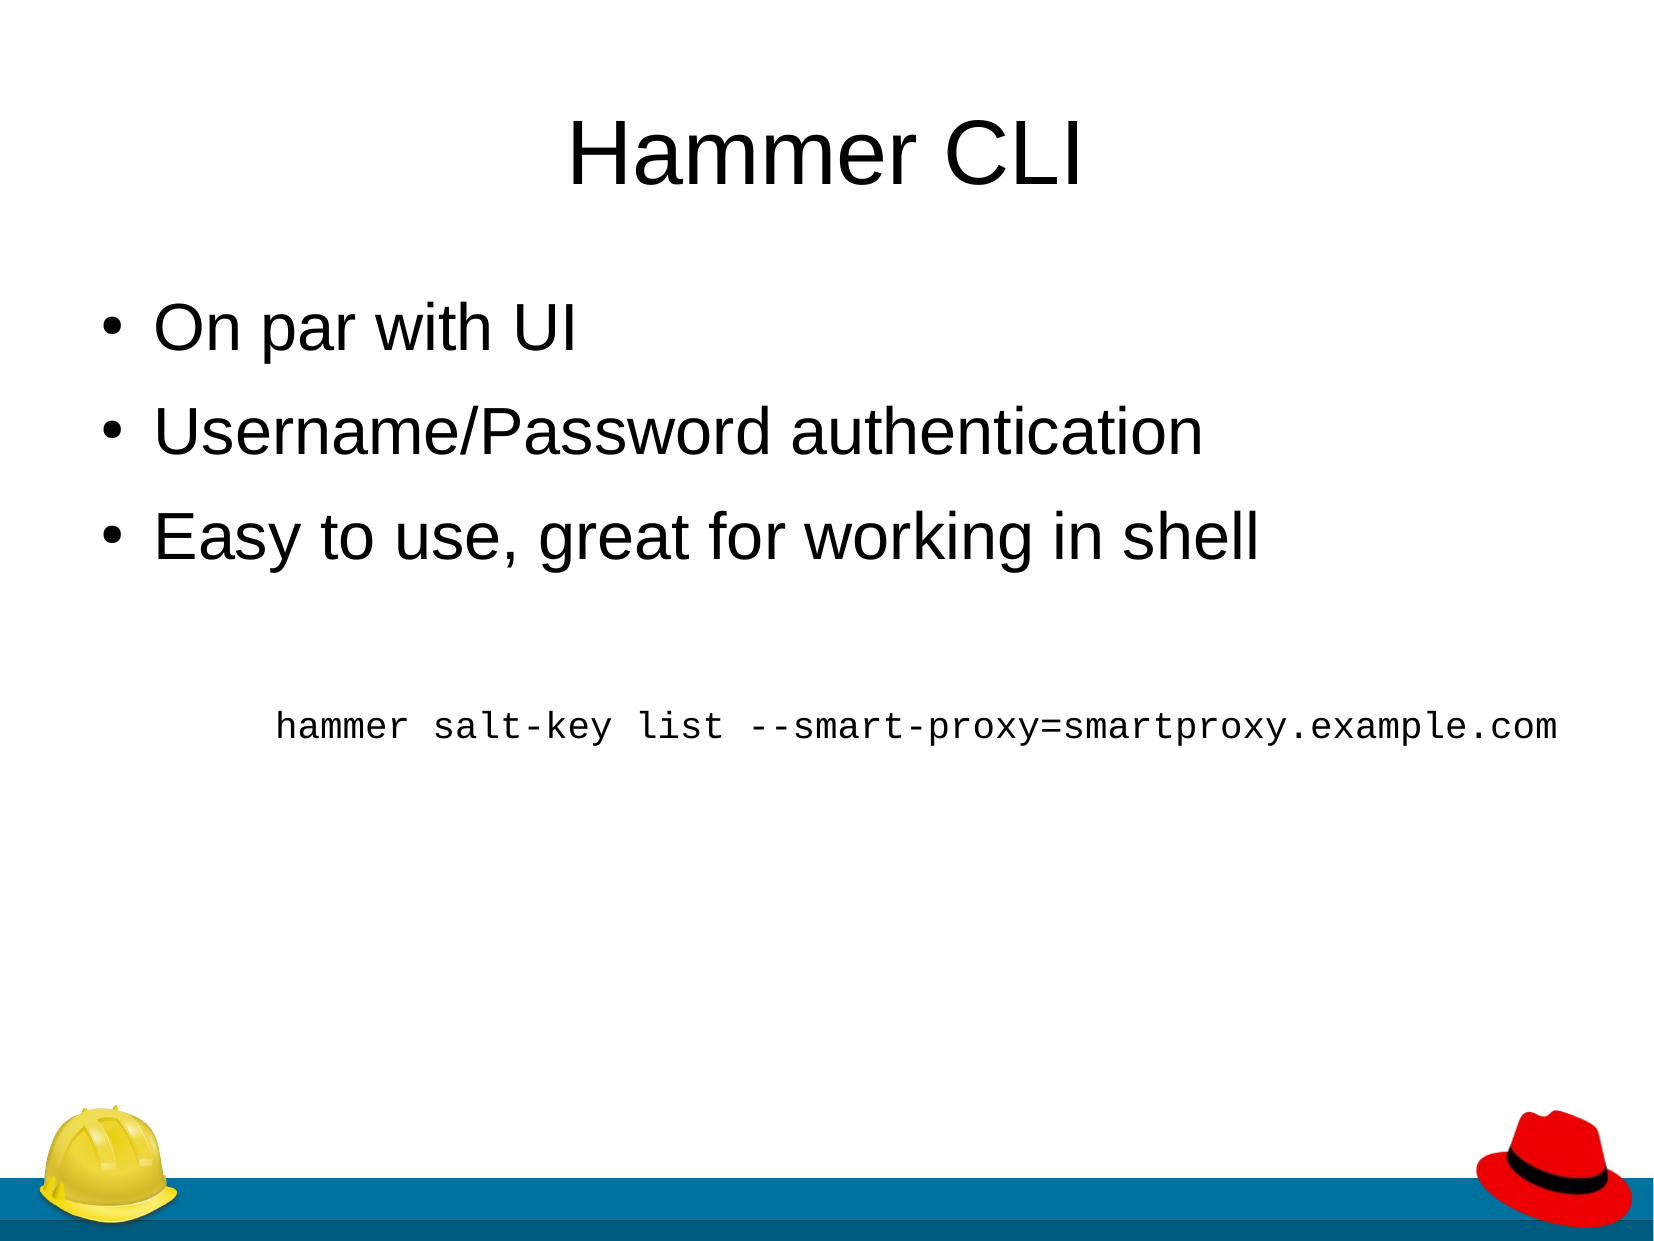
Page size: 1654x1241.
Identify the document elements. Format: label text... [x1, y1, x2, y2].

picture [1476, 1110, 1633, 1227]
title Hammer CLI [82, 49, 1571, 257]
list On par with UI Username/Password authentication Easy to use, great for working in shell hammer salt-key list --smart-proxy=smartproxy.example.com [82, 290, 1571, 1010]
picture [23, 1086, 189, 1227]
